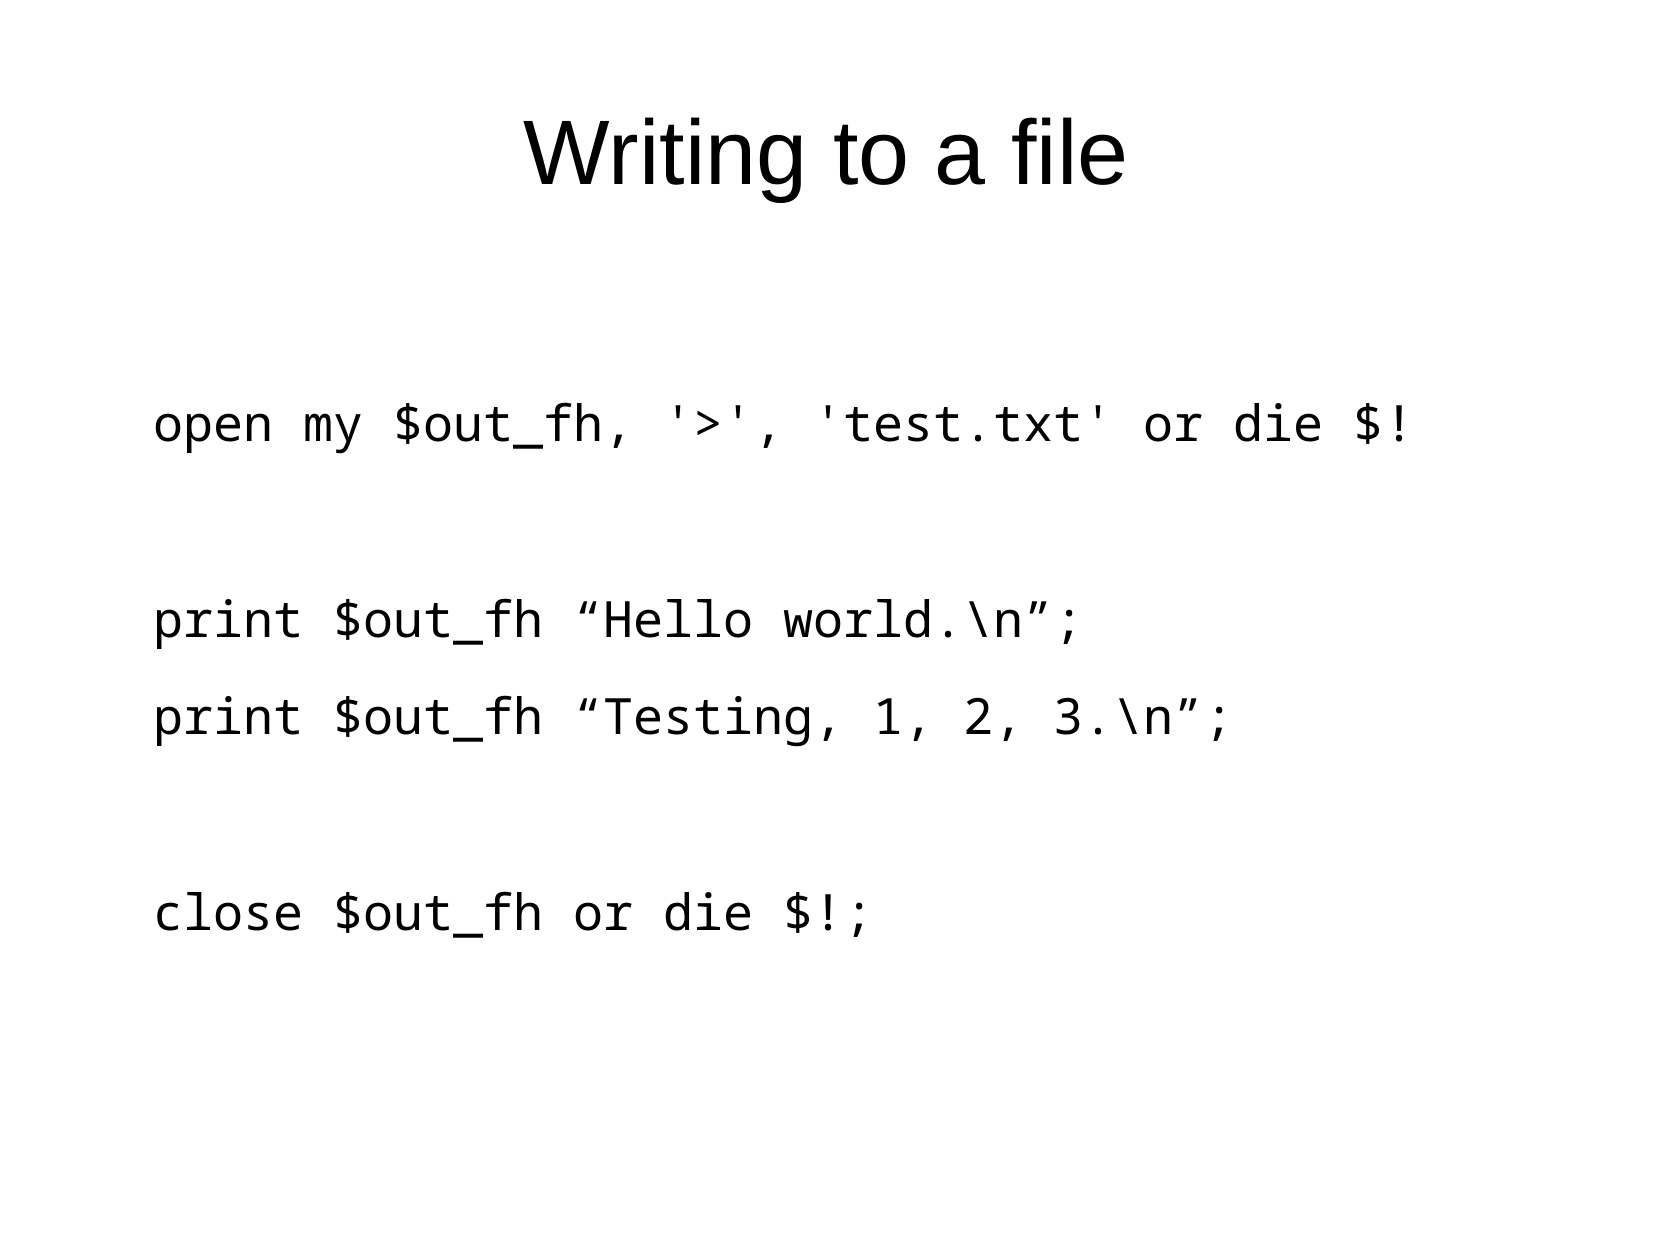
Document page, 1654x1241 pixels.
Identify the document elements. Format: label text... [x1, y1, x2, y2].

title Writing to a file [82, 49, 1571, 257]
list open my $out_fh, '>', 'test.txt' or die $! print $out_fh “Hello world.\n”; print $out_fh “Testing, 1, 2, 3.\n”; close $out_fh or die $!; [82, 290, 1571, 1010]
